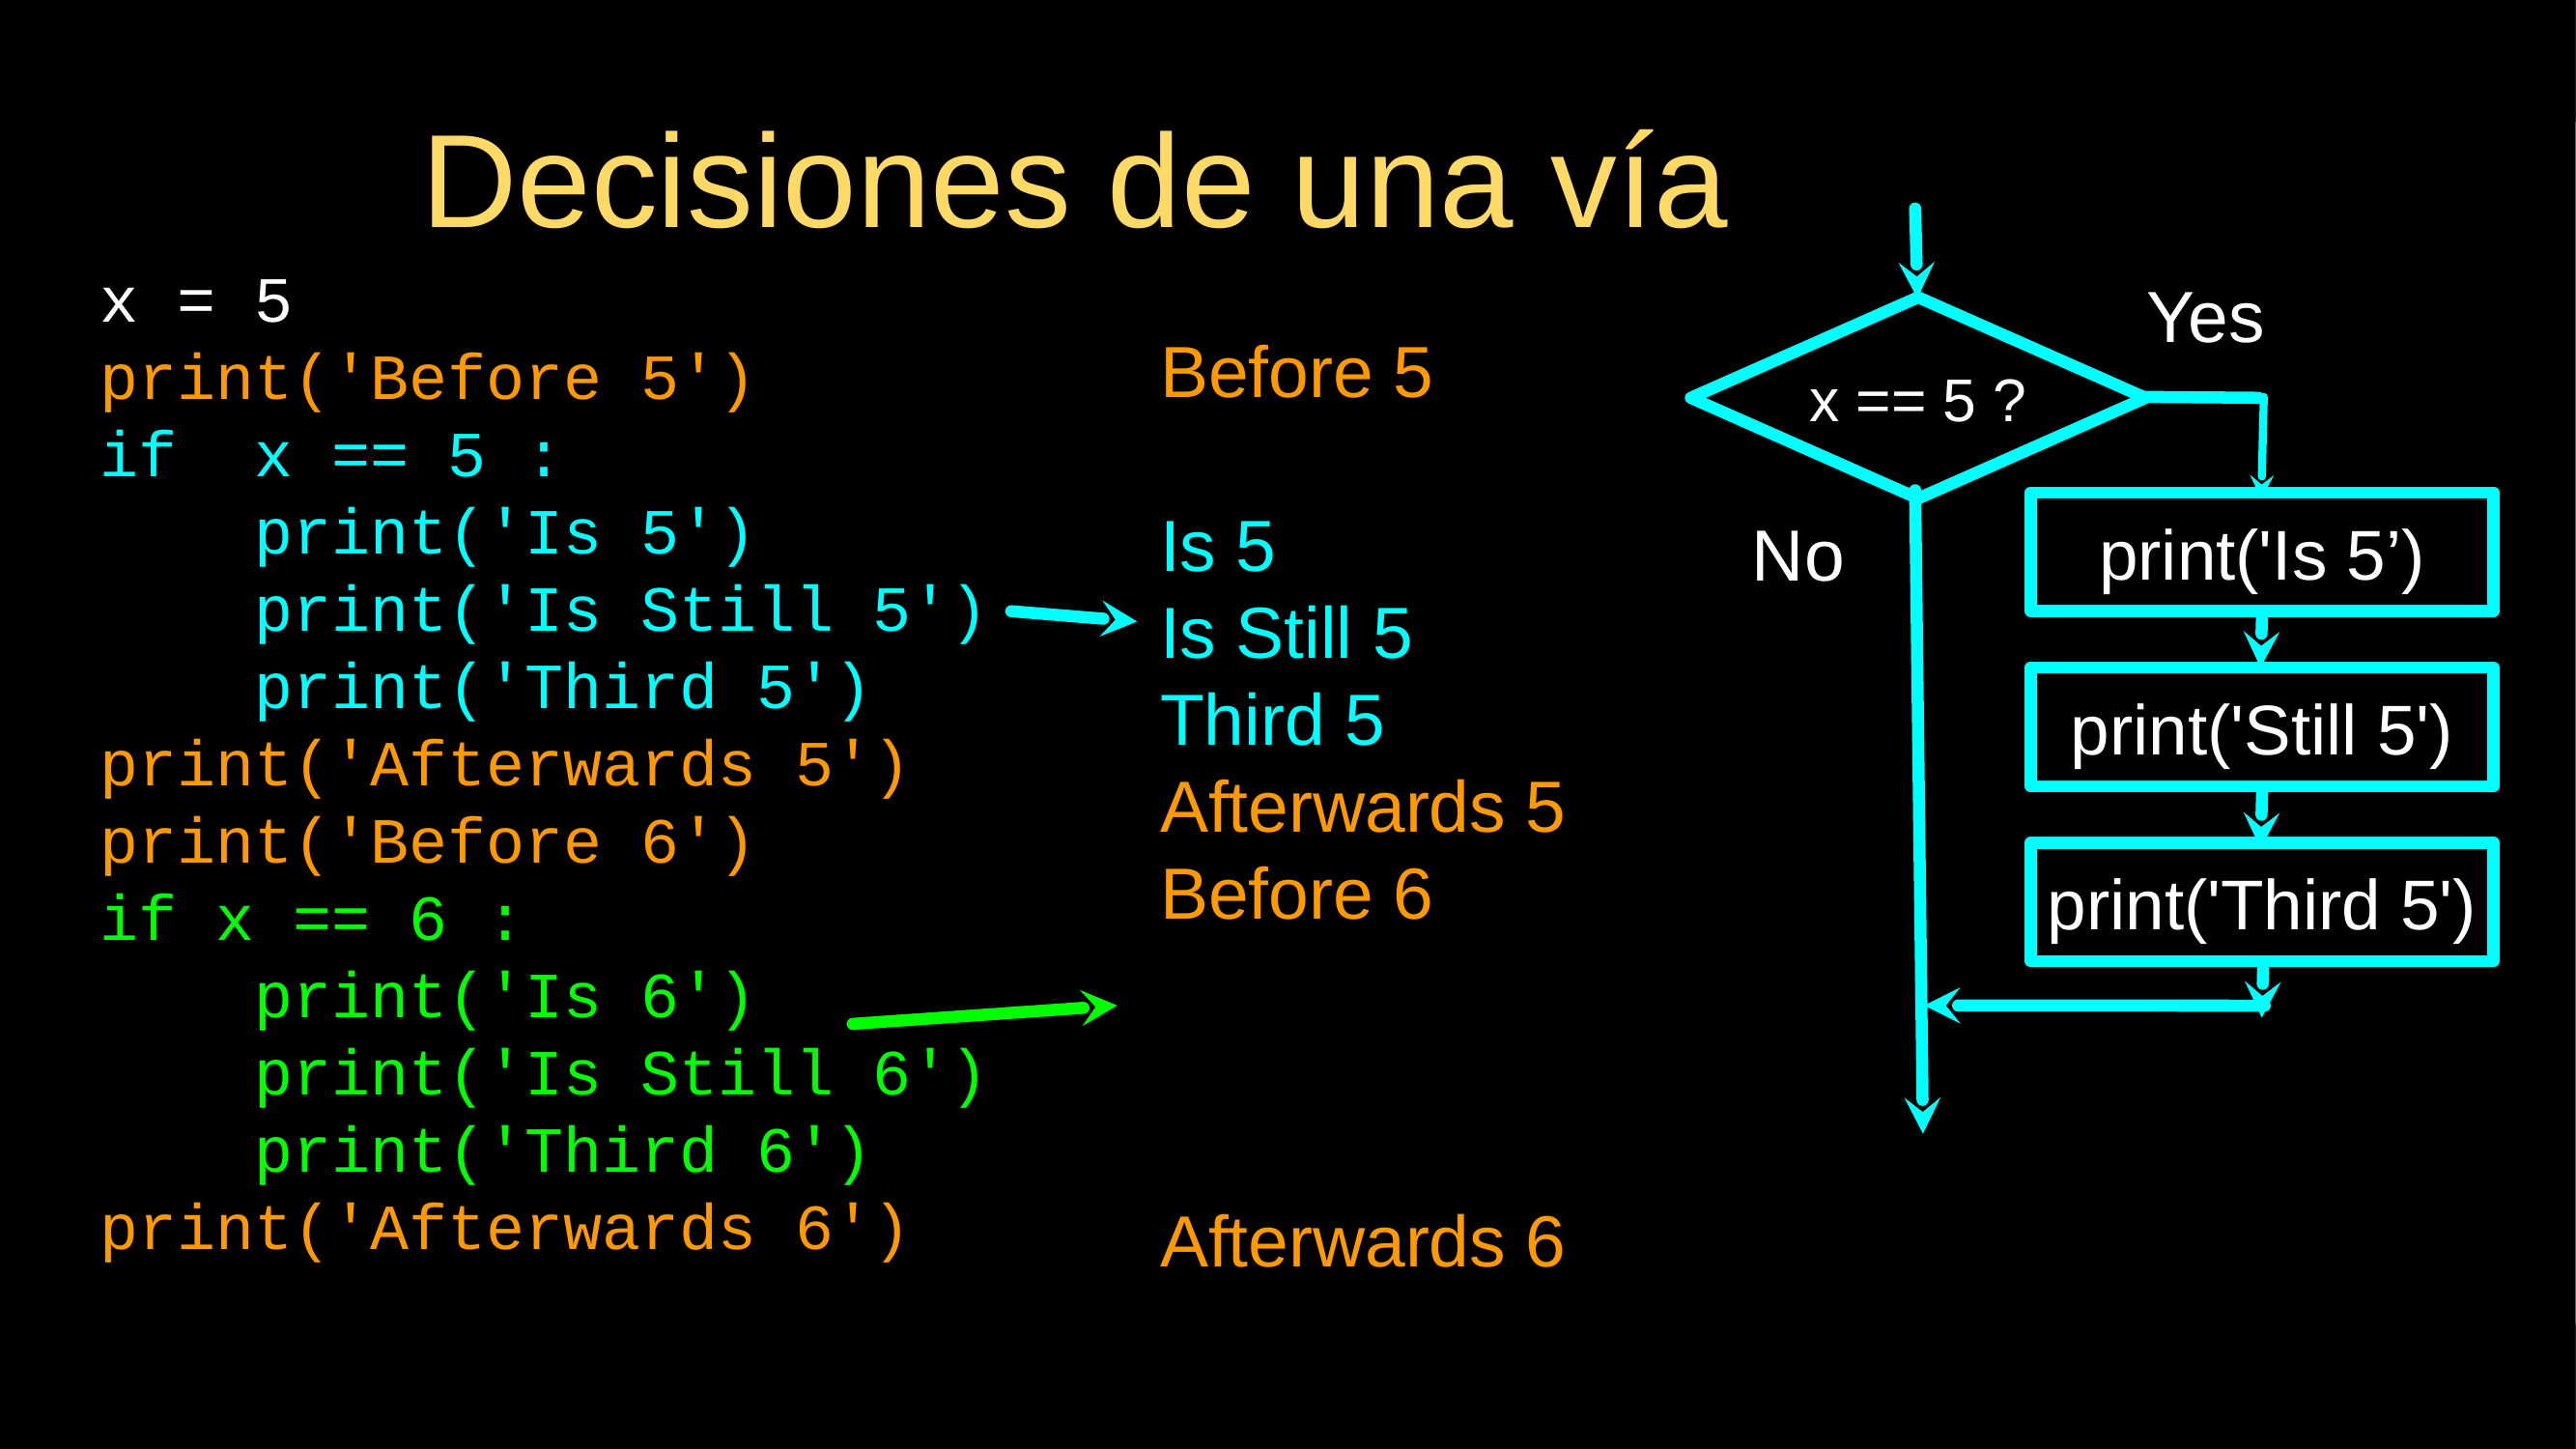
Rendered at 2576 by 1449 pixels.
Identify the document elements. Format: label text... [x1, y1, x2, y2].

text_box No [1741, 502, 1856, 602]
text_box x = 5 print('Before 5') if x == 5 : print('Is 5') print('Is Still 5') print('Third 5') print('Afterwards 5') print('Before 6') if x == 6 : print('Is 6') print('Is Still 6') print('Third 6') print('Afterwards 6') [99, 244, 1005, 1276]
text_box print('Still 5') [2030, 668, 2494, 786]
text_box x == 5 ? [1690, 297, 2138, 497]
title Decisiones de una vía [321, 89, 1829, 260]
text_box Yes [2117, 264, 2295, 363]
text_box print('Is 5’) [2030, 492, 2494, 611]
text_box print('Third 5') [2030, 842, 2494, 962]
text_box Before 5 Is 5 Is Still 5 Third 5 Afterwards 5 Before 6 Afterwards 6 [1160, 330, 1608, 1276]
